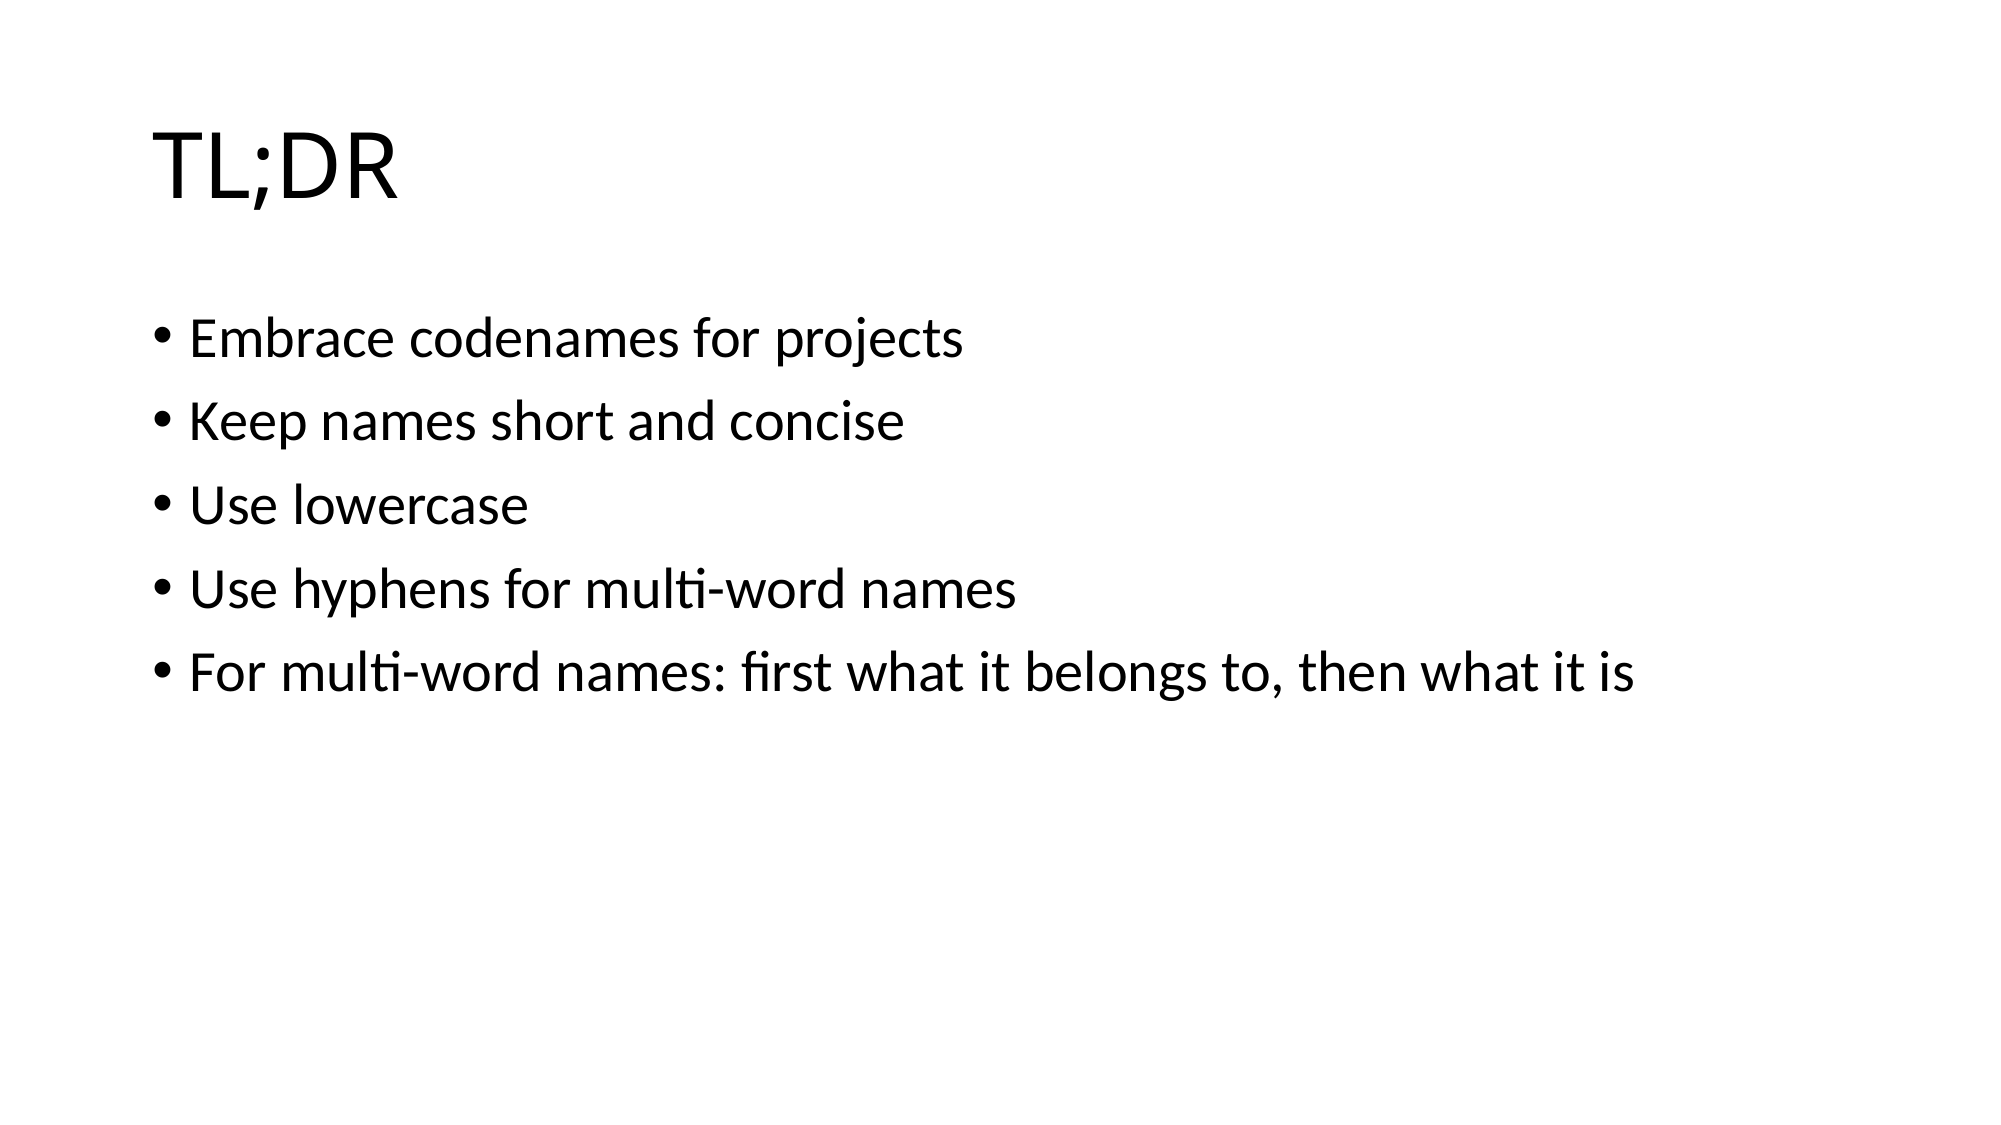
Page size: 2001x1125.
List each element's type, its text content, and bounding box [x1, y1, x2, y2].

list Embrace codenames for projects Keep names short and concise Use lowercase Use hyphens for multi-word names For multi-word names: first what it belongs to, then what it is [137, 299, 1913, 1014]
title TL;DR [137, 59, 1863, 278]
